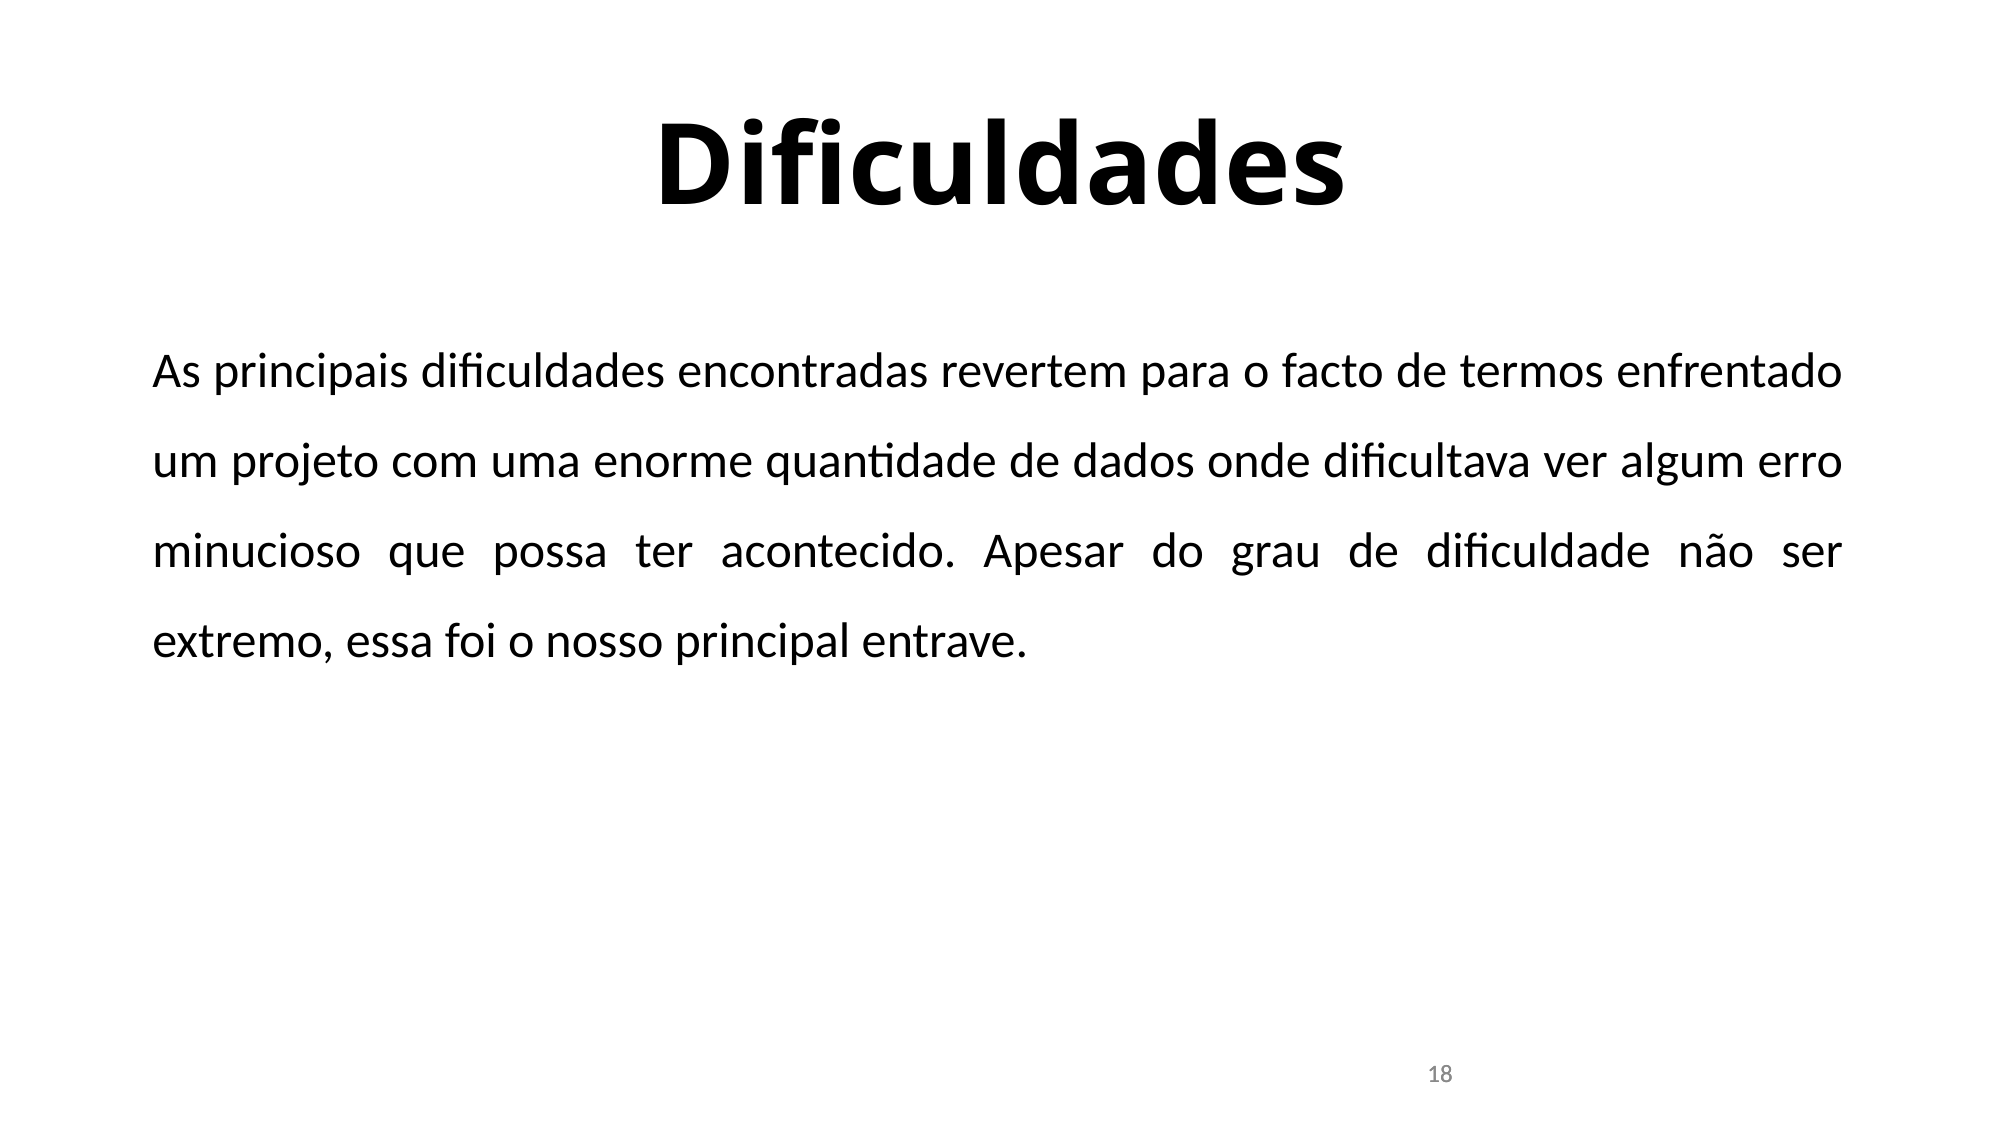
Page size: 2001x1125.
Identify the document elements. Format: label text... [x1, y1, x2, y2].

title Dificuldades [137, 59, 1863, 278]
text_box [1412, 1042, 1863, 1103]
list As principais dificuldades encontradas revertem para o facto de termos enfrentado um projeto com uma enorme quantidade de dados onde dificultava ver algum erro minucioso que possa ter acontecido. Apesar do grau de dificuldade não ser extremo, essa foi o nosso principal entrave. [137, 299, 1863, 1014]
